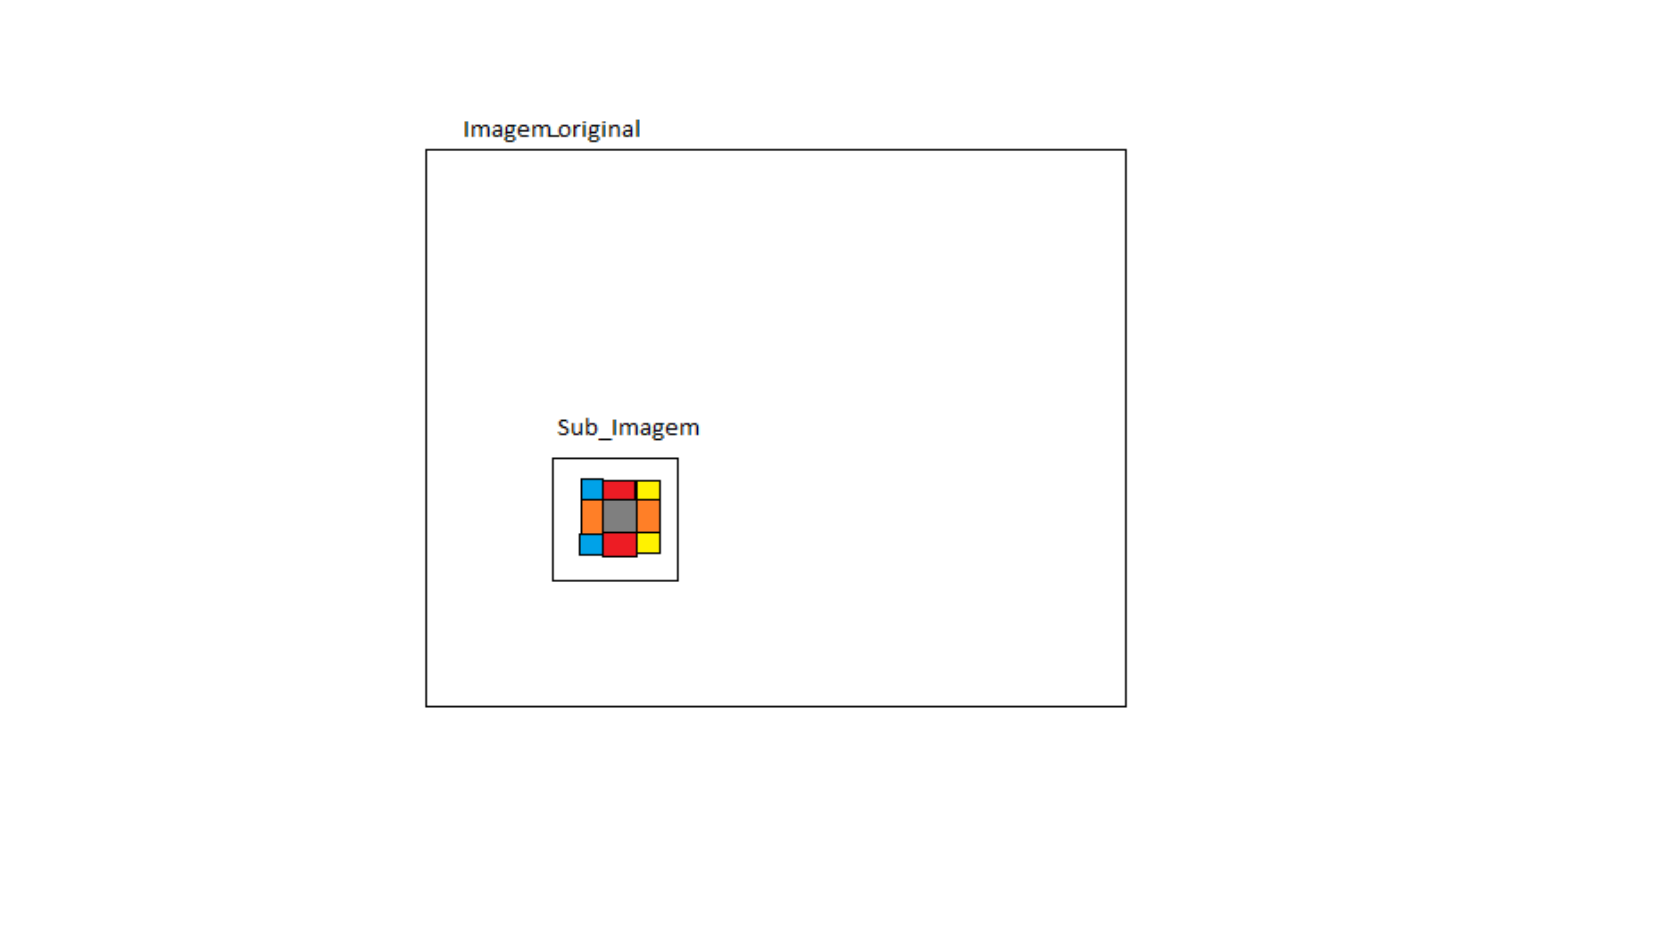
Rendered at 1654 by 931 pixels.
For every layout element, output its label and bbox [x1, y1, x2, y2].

picture [74, 70, 1536, 863]
